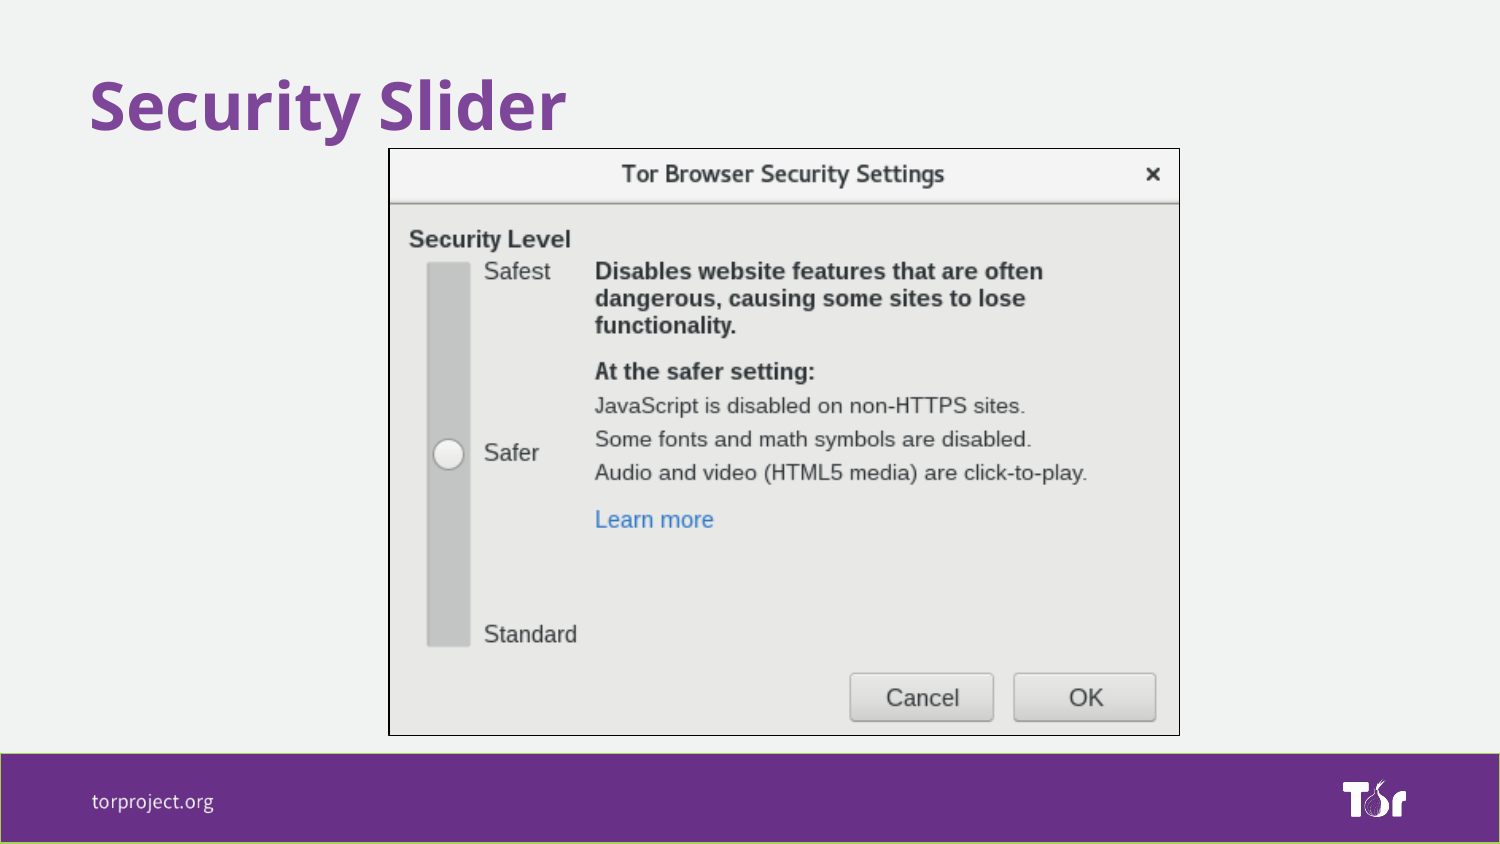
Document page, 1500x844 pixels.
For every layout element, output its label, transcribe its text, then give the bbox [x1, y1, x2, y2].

picture [1343, 778, 1406, 817]
text_box Security Slider [74, 33, 1425, 174]
picture [75, 780, 604, 821]
picture [390, 149, 1179, 735]
